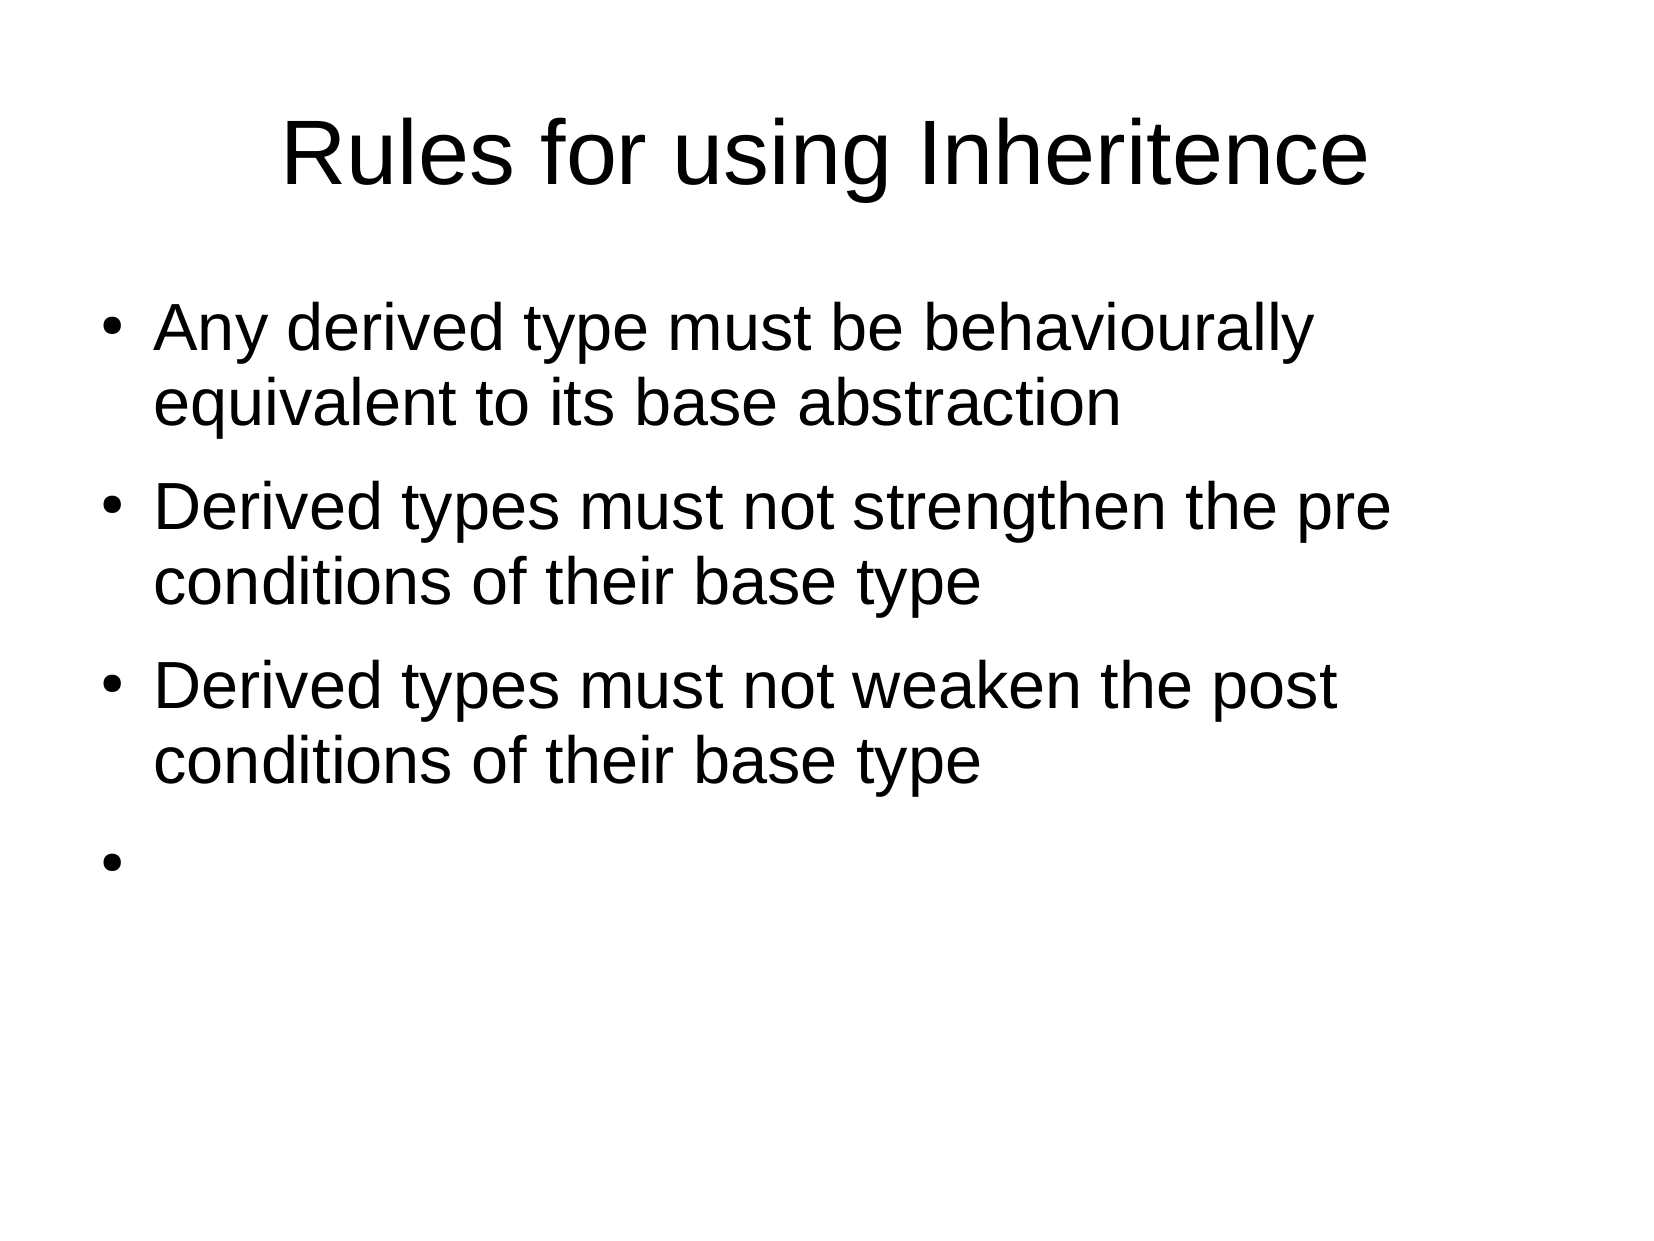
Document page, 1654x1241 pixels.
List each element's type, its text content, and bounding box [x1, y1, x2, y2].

list Any derived type must be behaviourally equivalent to its base abstraction Derived types must not strengthen the pre conditions of their base type Derived types must not weaken the post conditions of their base type [82, 290, 1571, 1109]
title Rules for using Inheritence [82, 49, 1571, 257]
